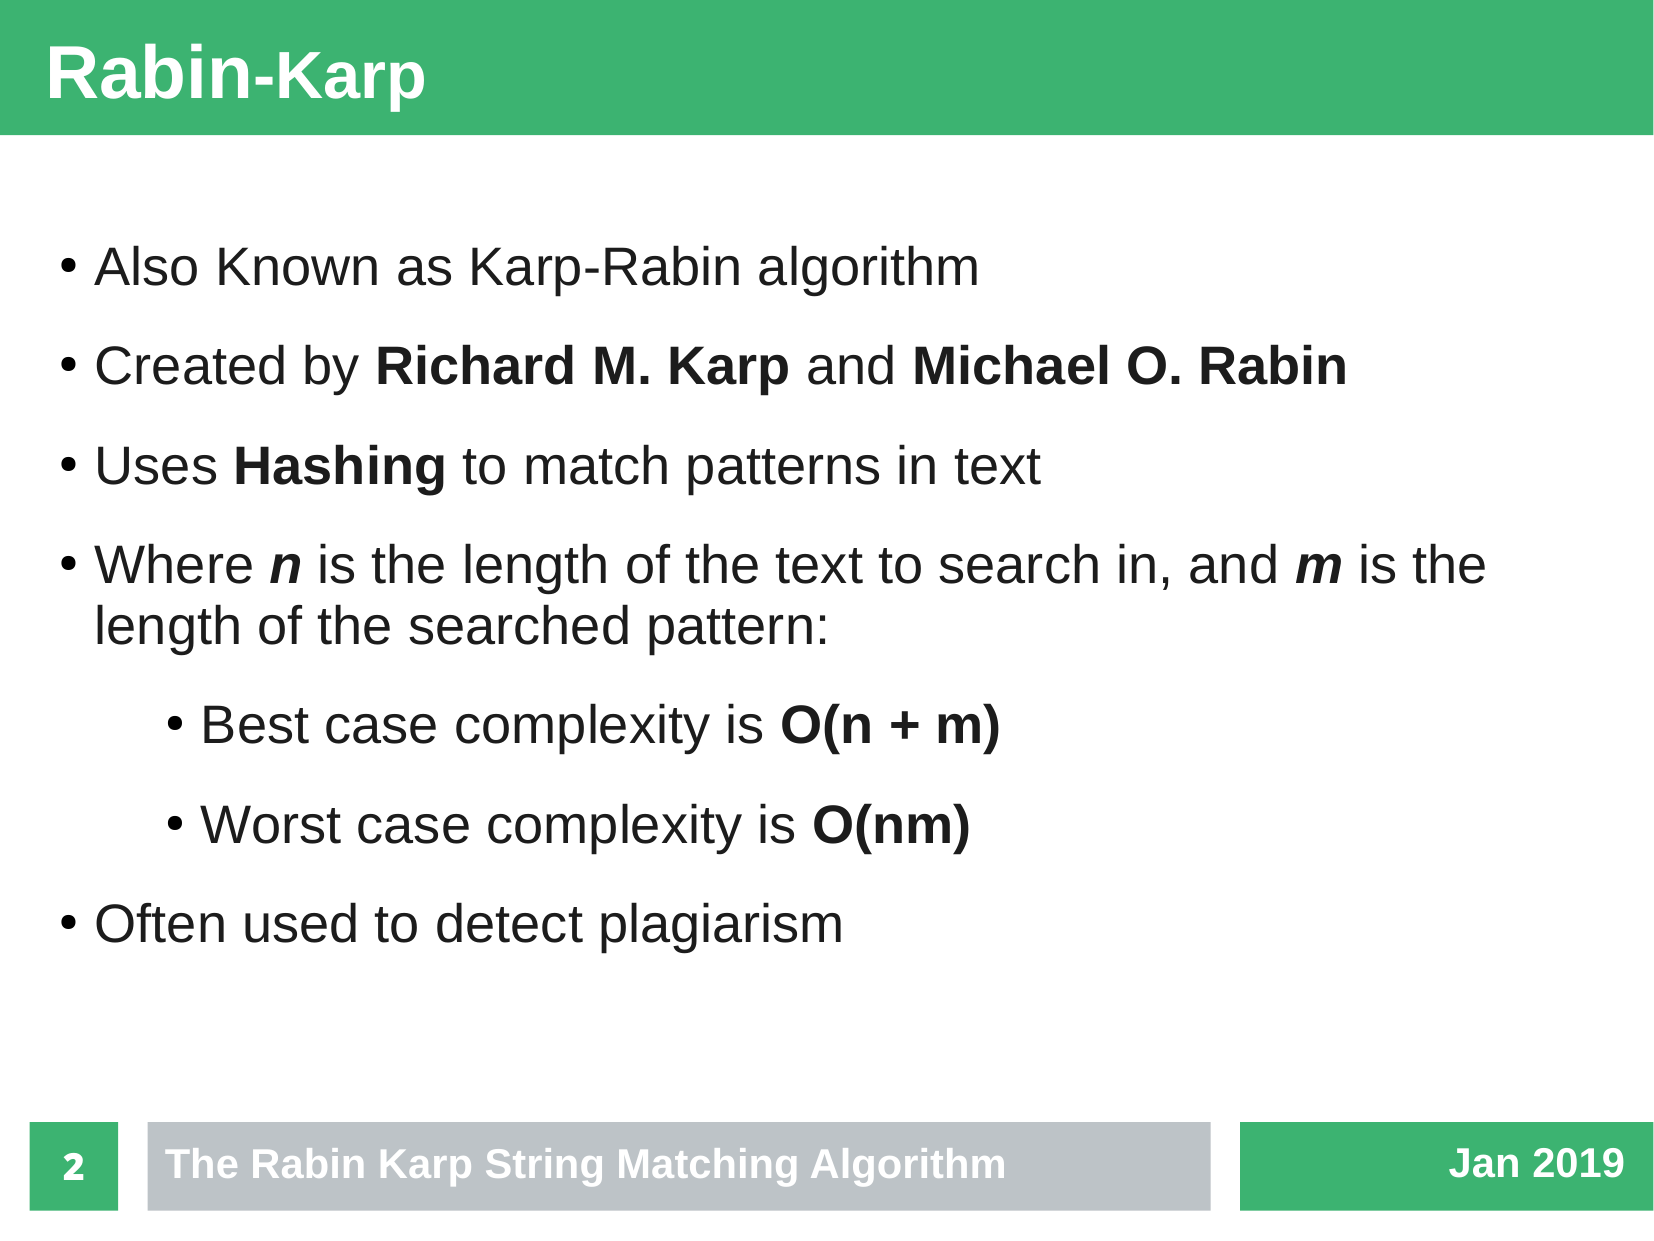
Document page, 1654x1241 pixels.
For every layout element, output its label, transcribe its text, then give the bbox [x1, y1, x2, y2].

text_box The Rabin Karp String Matching Algorithm [150, 1133, 1216, 1197]
list Also Known as Karp-Rabin algorithm Created by Richard M. Karp and Michael O. Rabin Uses Hashing to match patterns in text Where n is the length of the text to search in, and m is the length of the searched pattern: Best case complexity is O(n + m) Worst case complexity is O(nm) Often used to detect plagiarism [59, 169, 1606, 1022]
text_box Jan 2019 [1433, 1132, 1654, 1197]
title Rabin-Karp [45, 24, 1654, 115]
